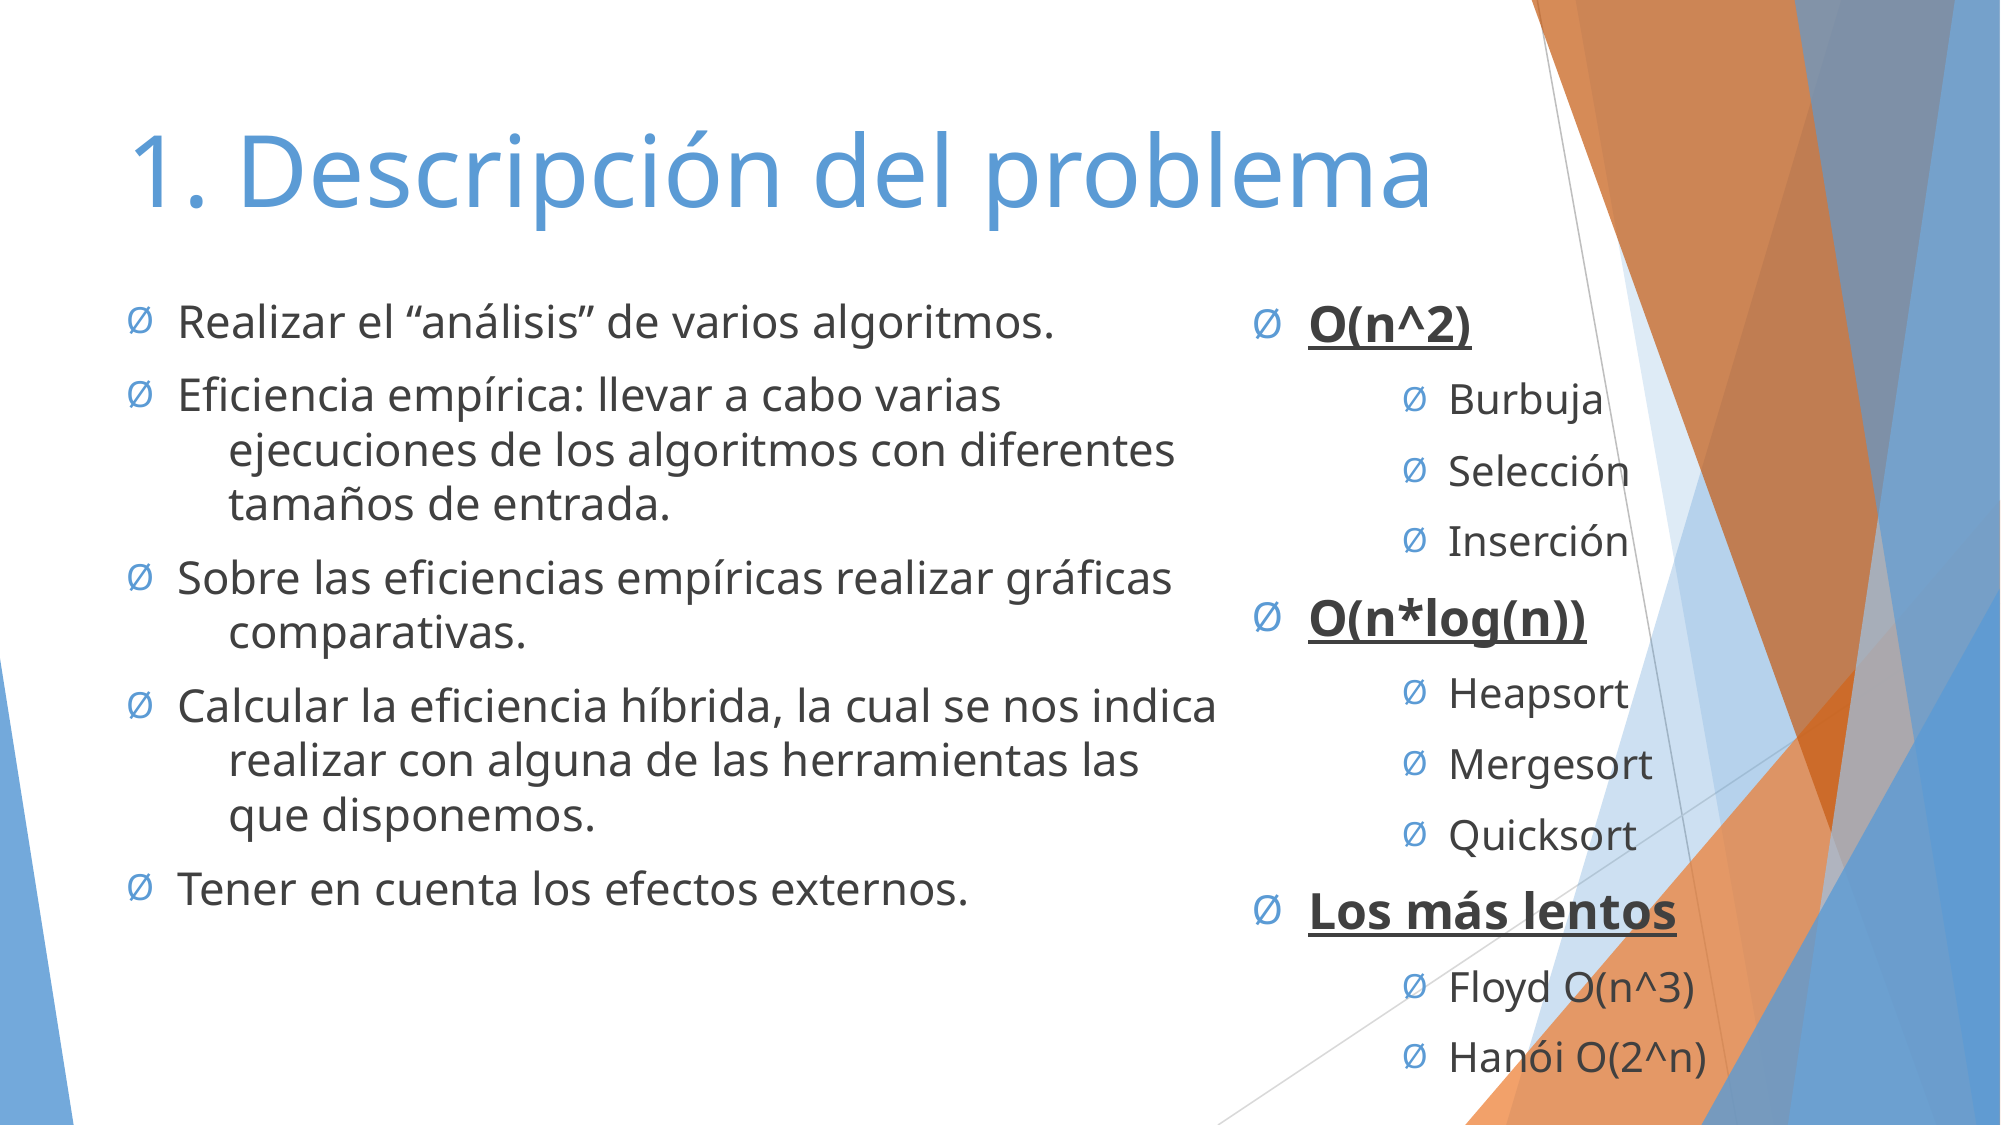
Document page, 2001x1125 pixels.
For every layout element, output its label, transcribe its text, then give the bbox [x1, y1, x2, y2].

list Realizar el “análisis” de varios algoritmos. Eficiencia empírica: llevar a cabo varias ejecuciones de los algoritmos con diferentes tamaños de entrada. Sobre las eficiencias empíricas realizar gráficas comparativas. Calcular la eficiencia híbrida, la cual se nos indica realizar con alguna de las herramientas las que disponemos. Tener en cuenta los efectos externos. [111, 285, 1236, 922]
text_box O(n^2) Burbuja Selección Inserción O(n*log(n)) Heapsort Mergesort Quicksort Los más lentos Floyd O(n^3) Hanói O(2^n) [1236, 285, 2000, 1024]
title 1. Descripción del problema [111, 99, 1522, 285]
